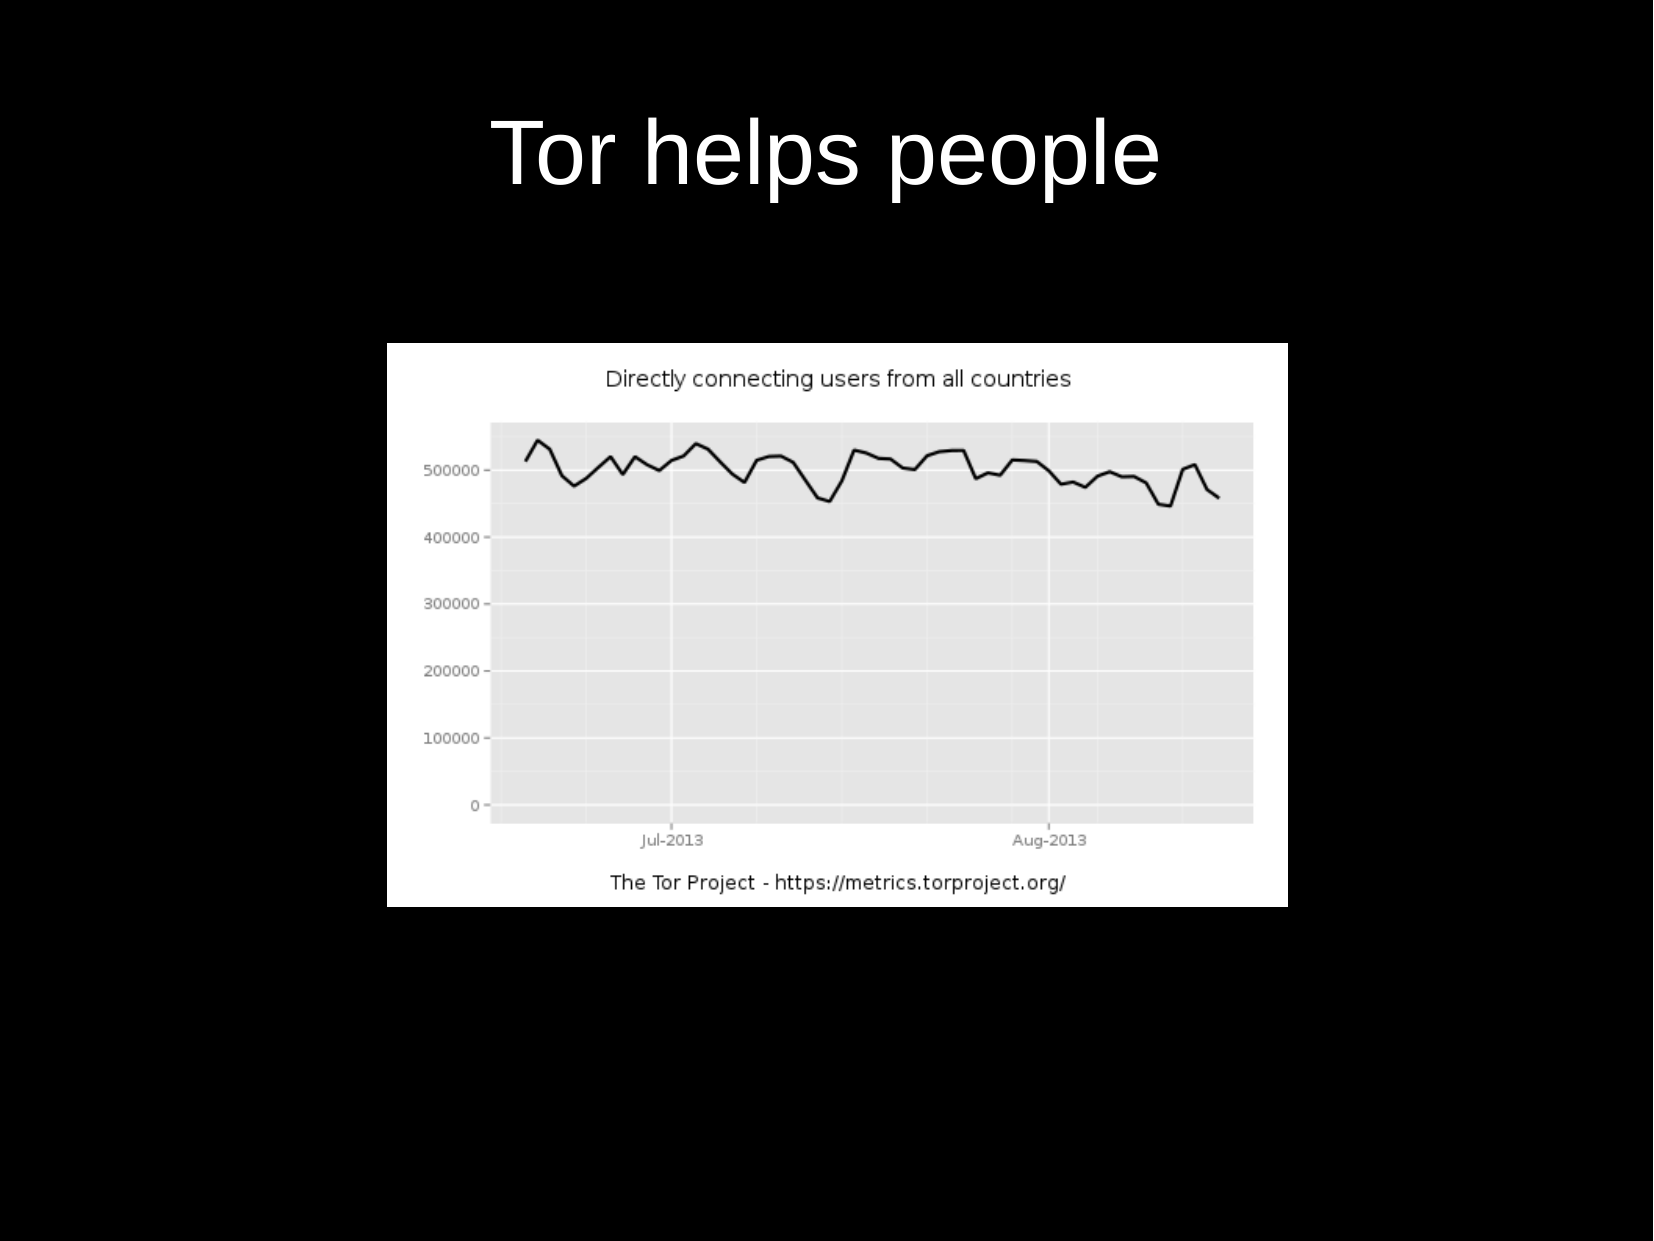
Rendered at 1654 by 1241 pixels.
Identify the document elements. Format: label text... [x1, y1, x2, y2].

picture [387, 343, 1288, 907]
title Tor helps people [82, 49, 1571, 257]
